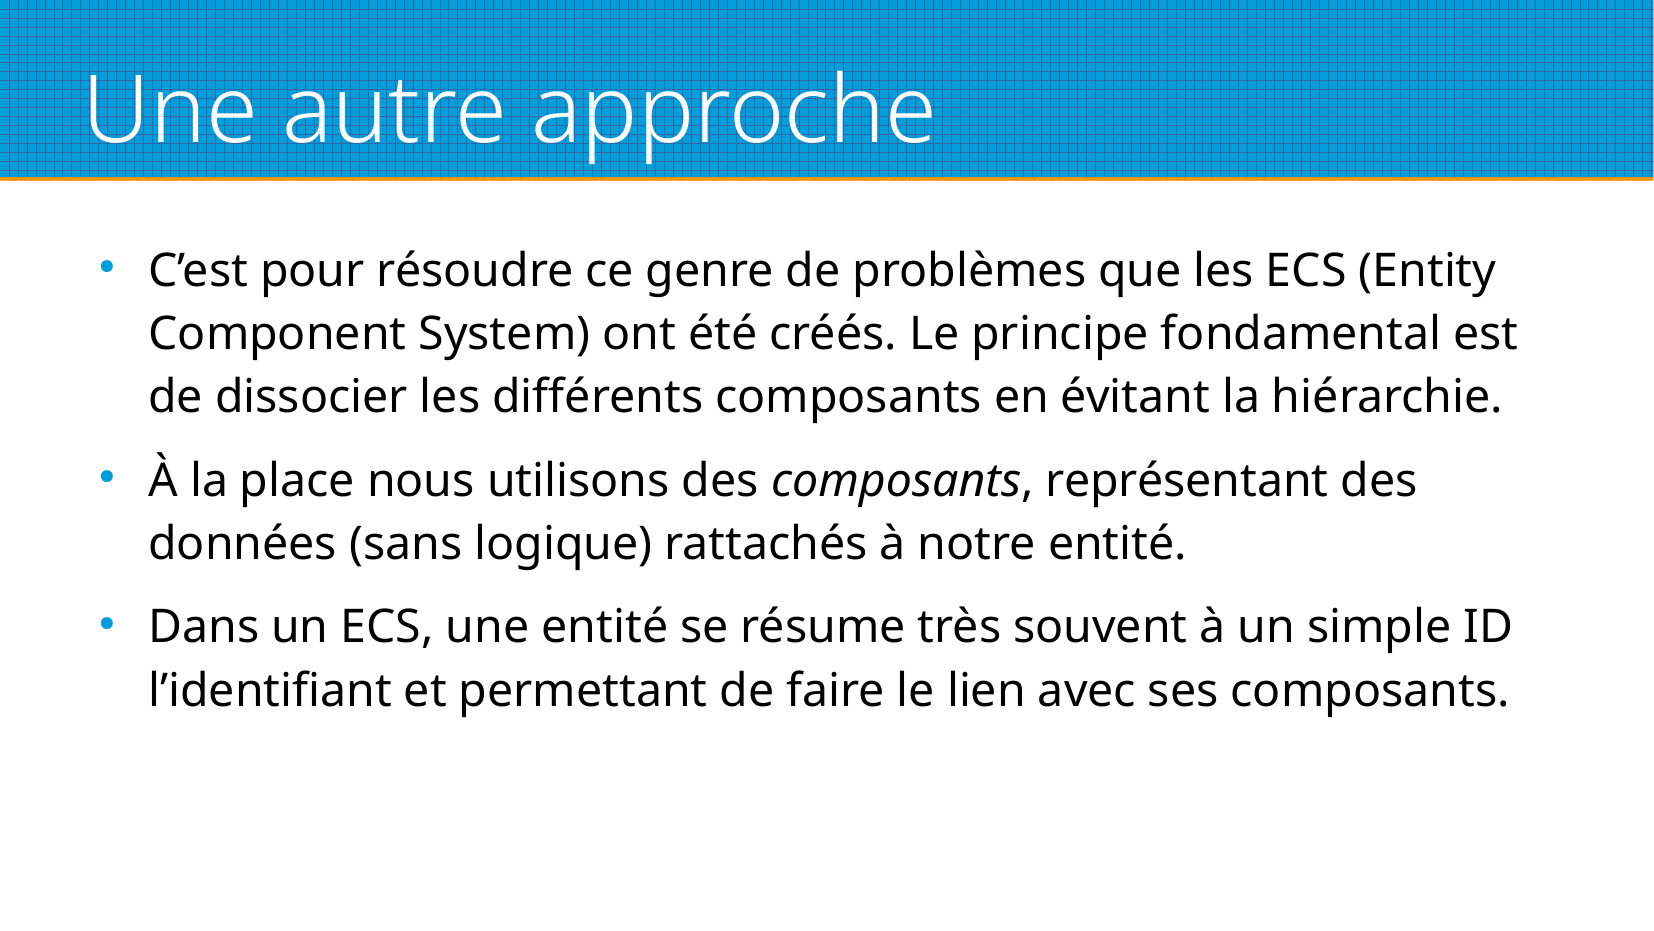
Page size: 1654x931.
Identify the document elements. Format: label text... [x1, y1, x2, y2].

title Une autre approche [82, 14, 1571, 171]
list C’est pour résoudre ce genre de problèmes que les ECS (Entity Component System) ont été créés. Le principe fondamental est de dissocier les différents composants en évitant la hiérarchie. À la place nous utilisons des composants, représentant des données (sans logique) rattachés à notre entité. Dans un ECS, une entité se résume très souvent à un simple ID l’identifiant et permettant de faire le lien avec ses composants. [82, 236, 1563, 811]
